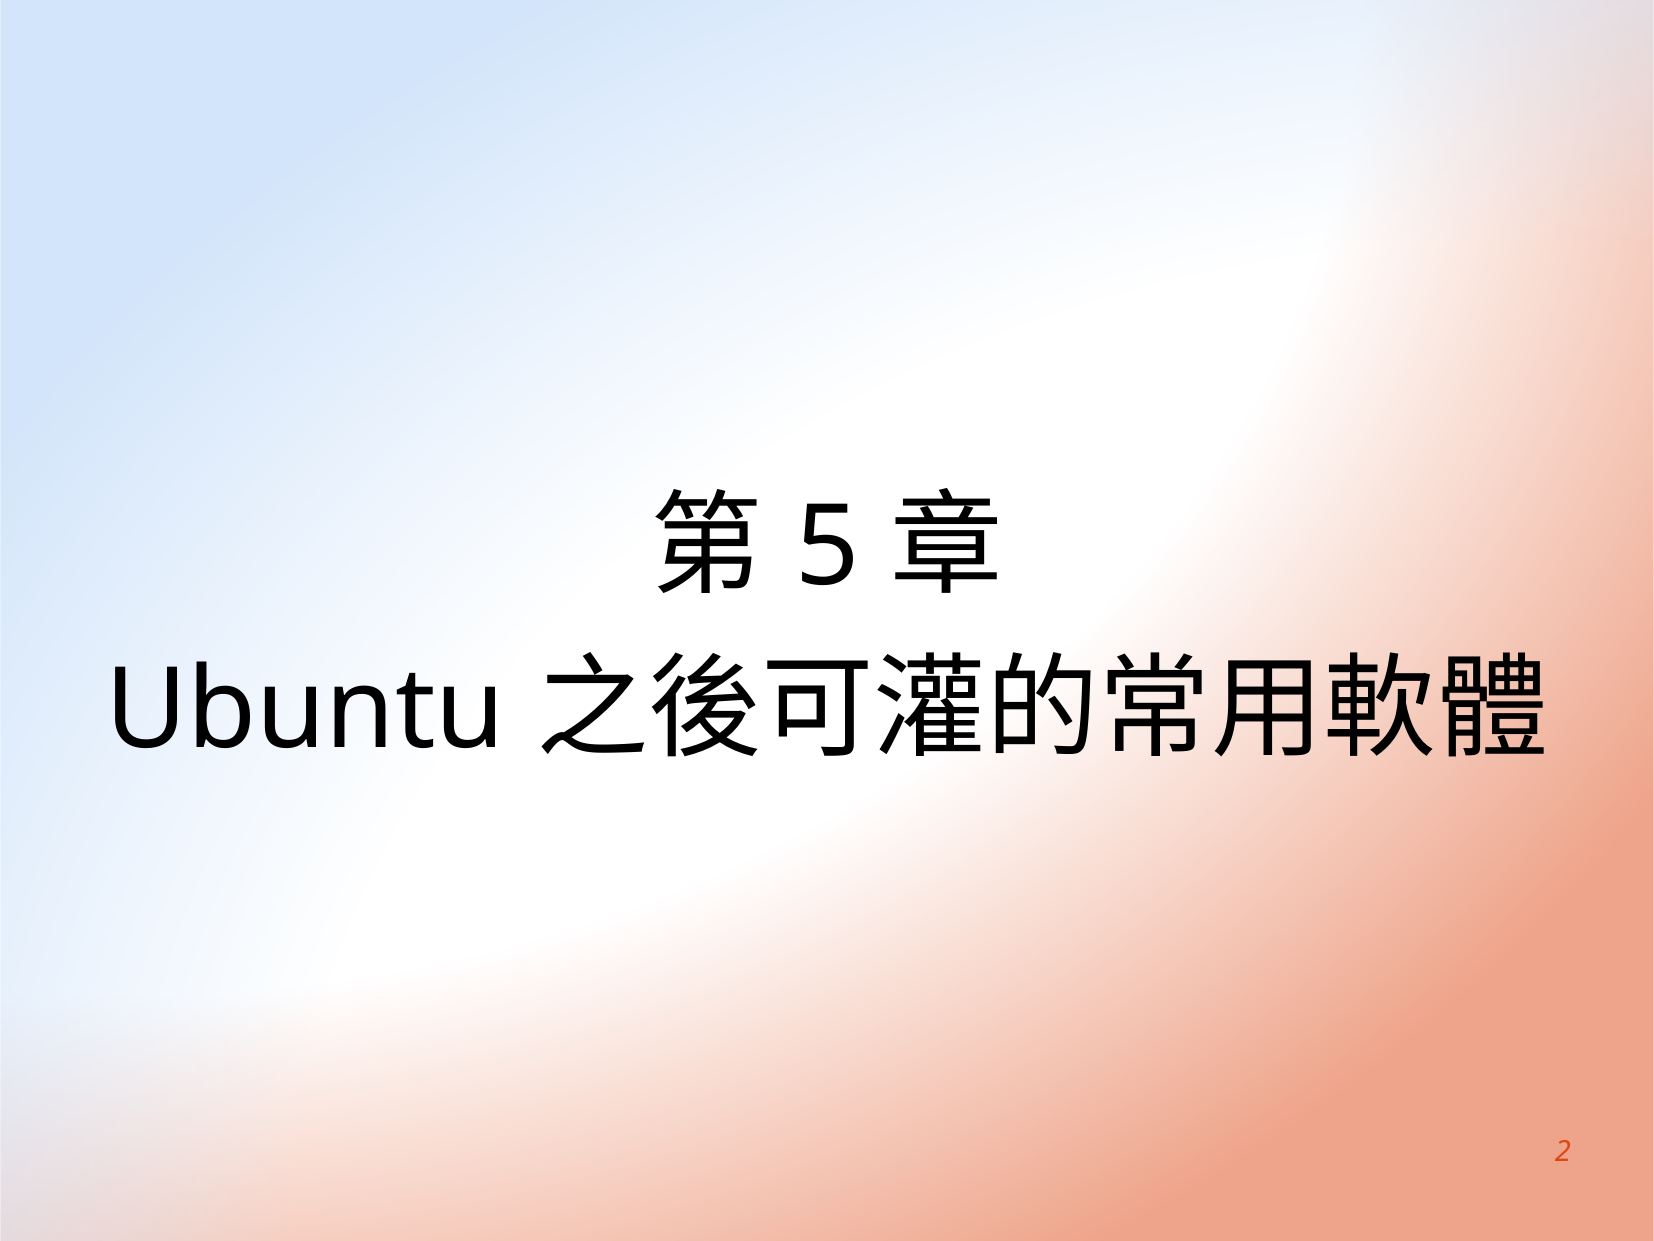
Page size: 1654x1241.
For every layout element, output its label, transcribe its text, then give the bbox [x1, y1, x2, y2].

picture [0, 0, 1654, 1241]
subtitle 第5章 Ubuntu之後可灌的常用軟體 [82, 49, 1571, 1186]
